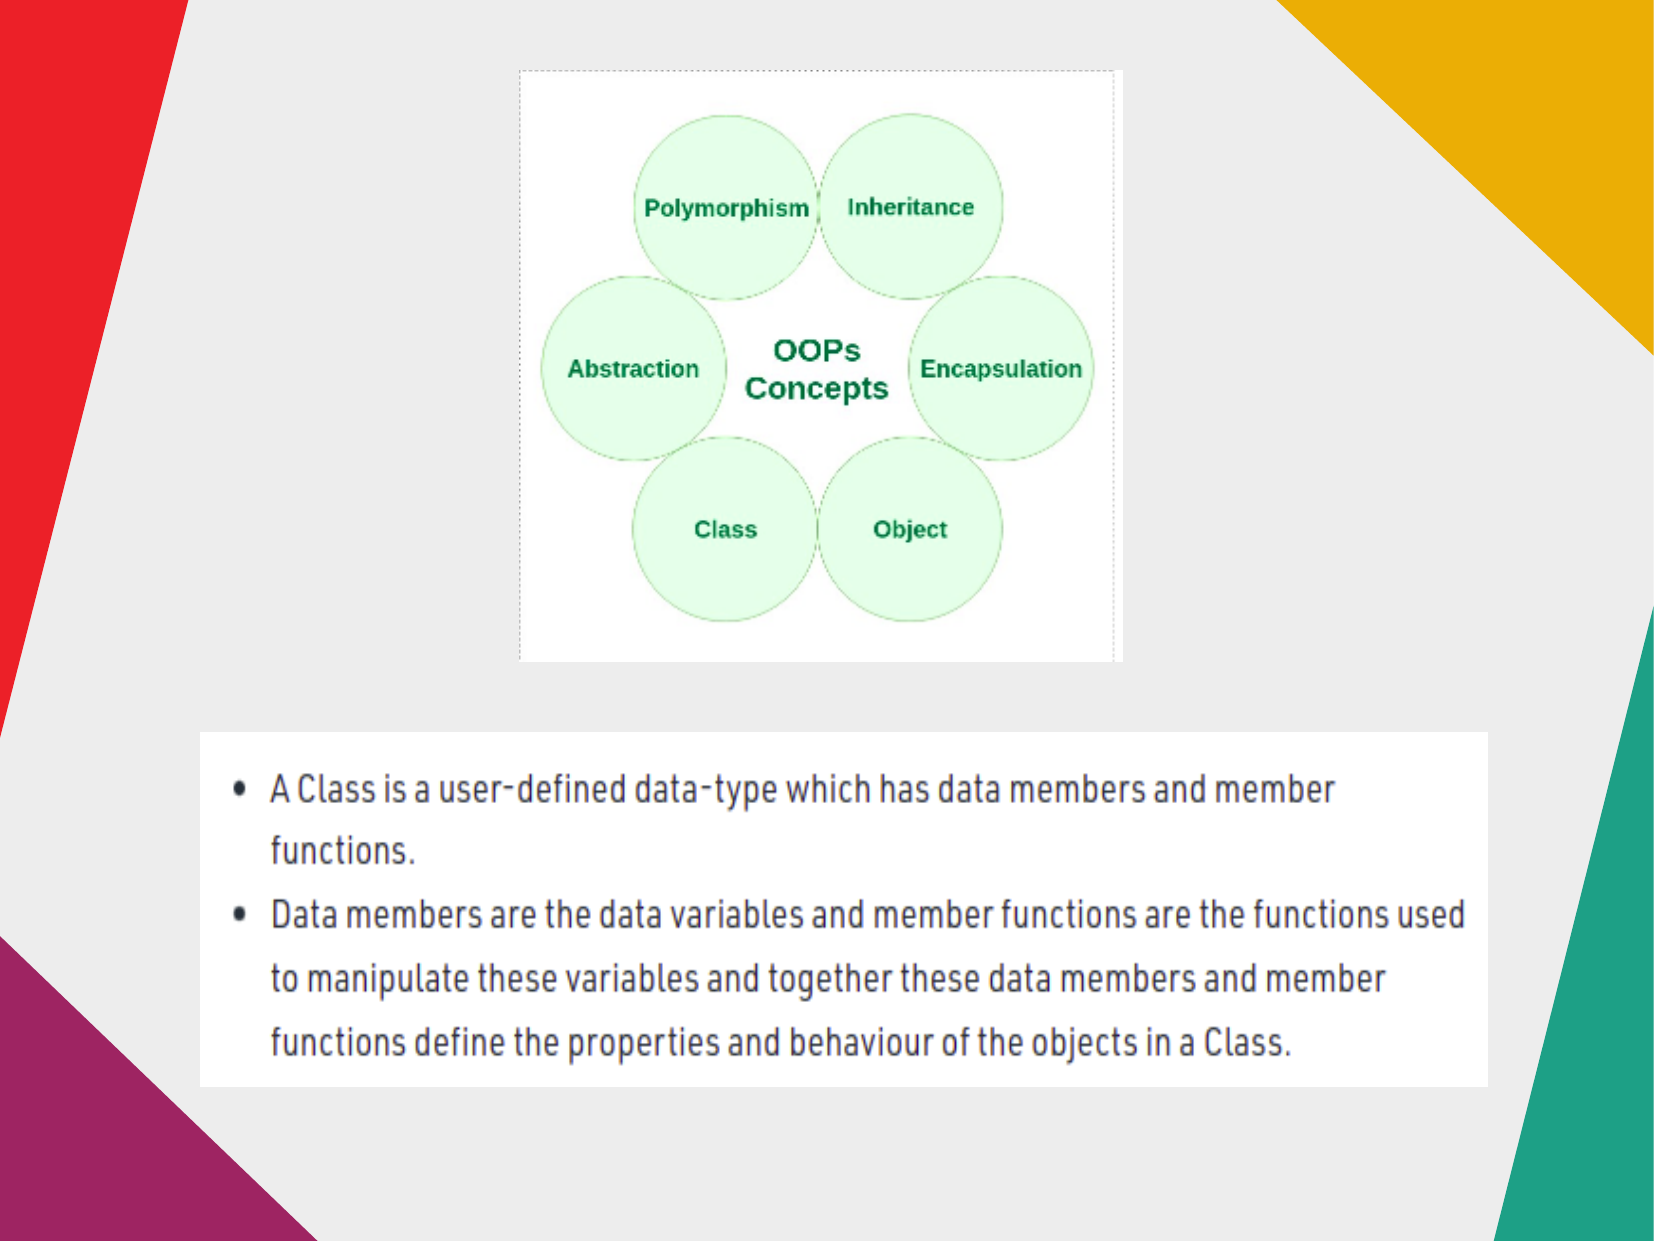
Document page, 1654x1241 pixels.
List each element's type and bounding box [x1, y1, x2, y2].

picture [200, 732, 1488, 1087]
picture [519, 70, 1123, 662]
